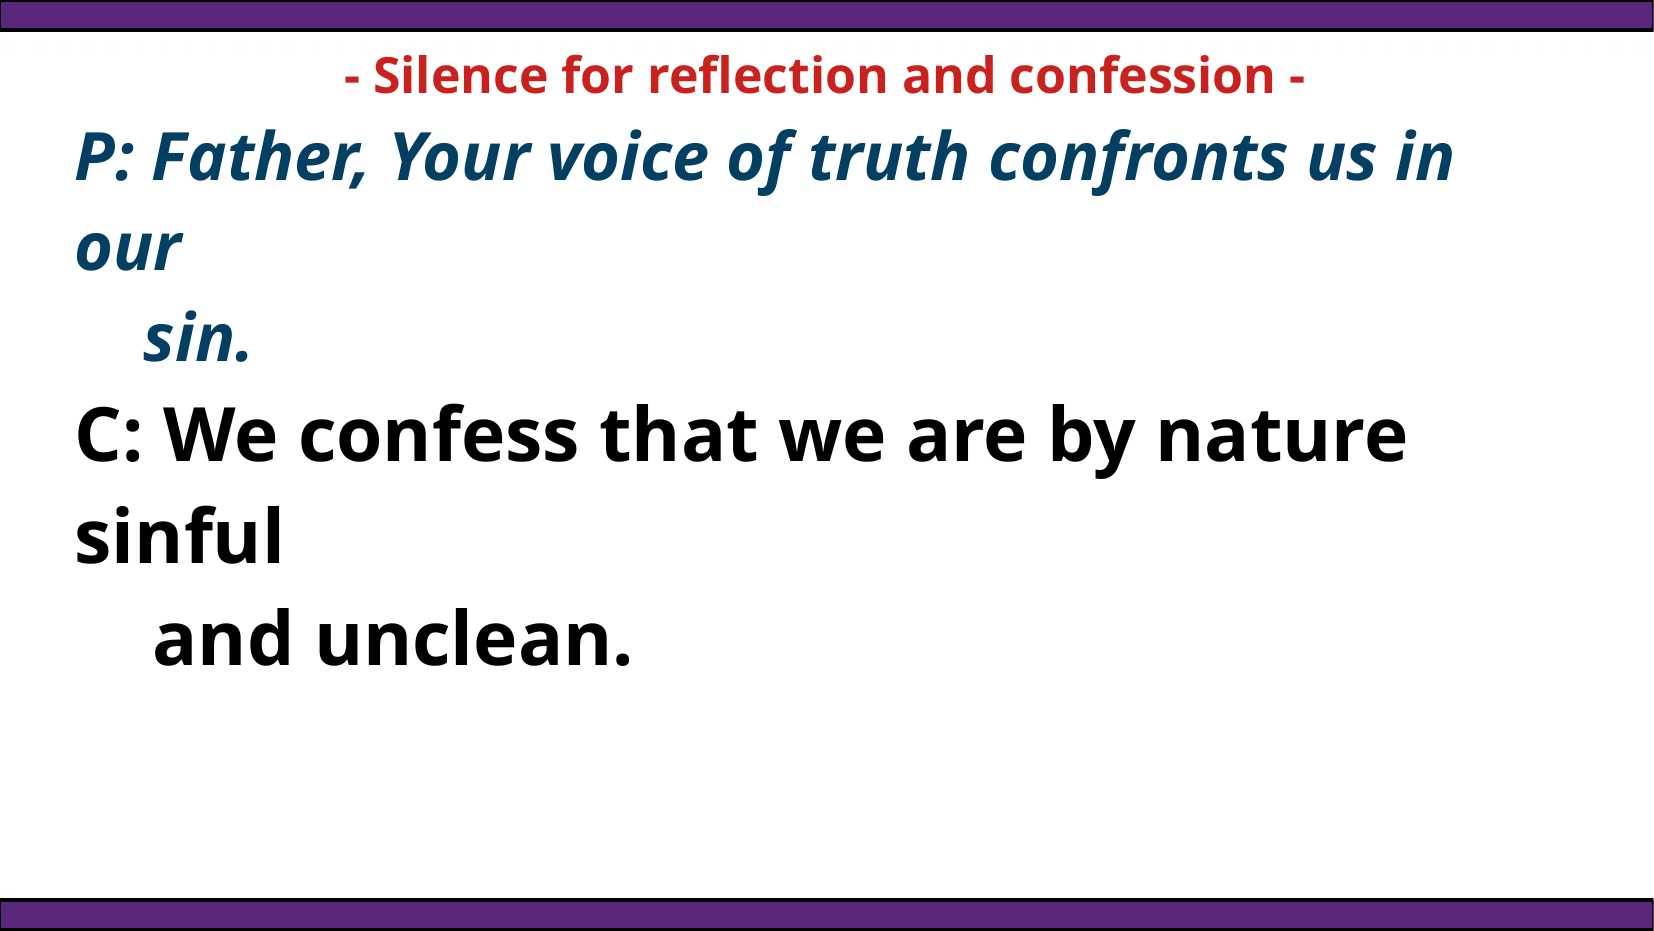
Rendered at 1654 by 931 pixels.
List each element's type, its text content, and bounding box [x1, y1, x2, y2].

text_box [0, 0, 1654, 31]
picture [0, 31, 1654, 900]
text_box [0, 900, 1654, 931]
text_box - Silence for reflection and confession - P: Father, Your voice of truth confronts us in our sin. C: We confess that we are by nature sinful and unclean. [60, 33, 1591, 492]
